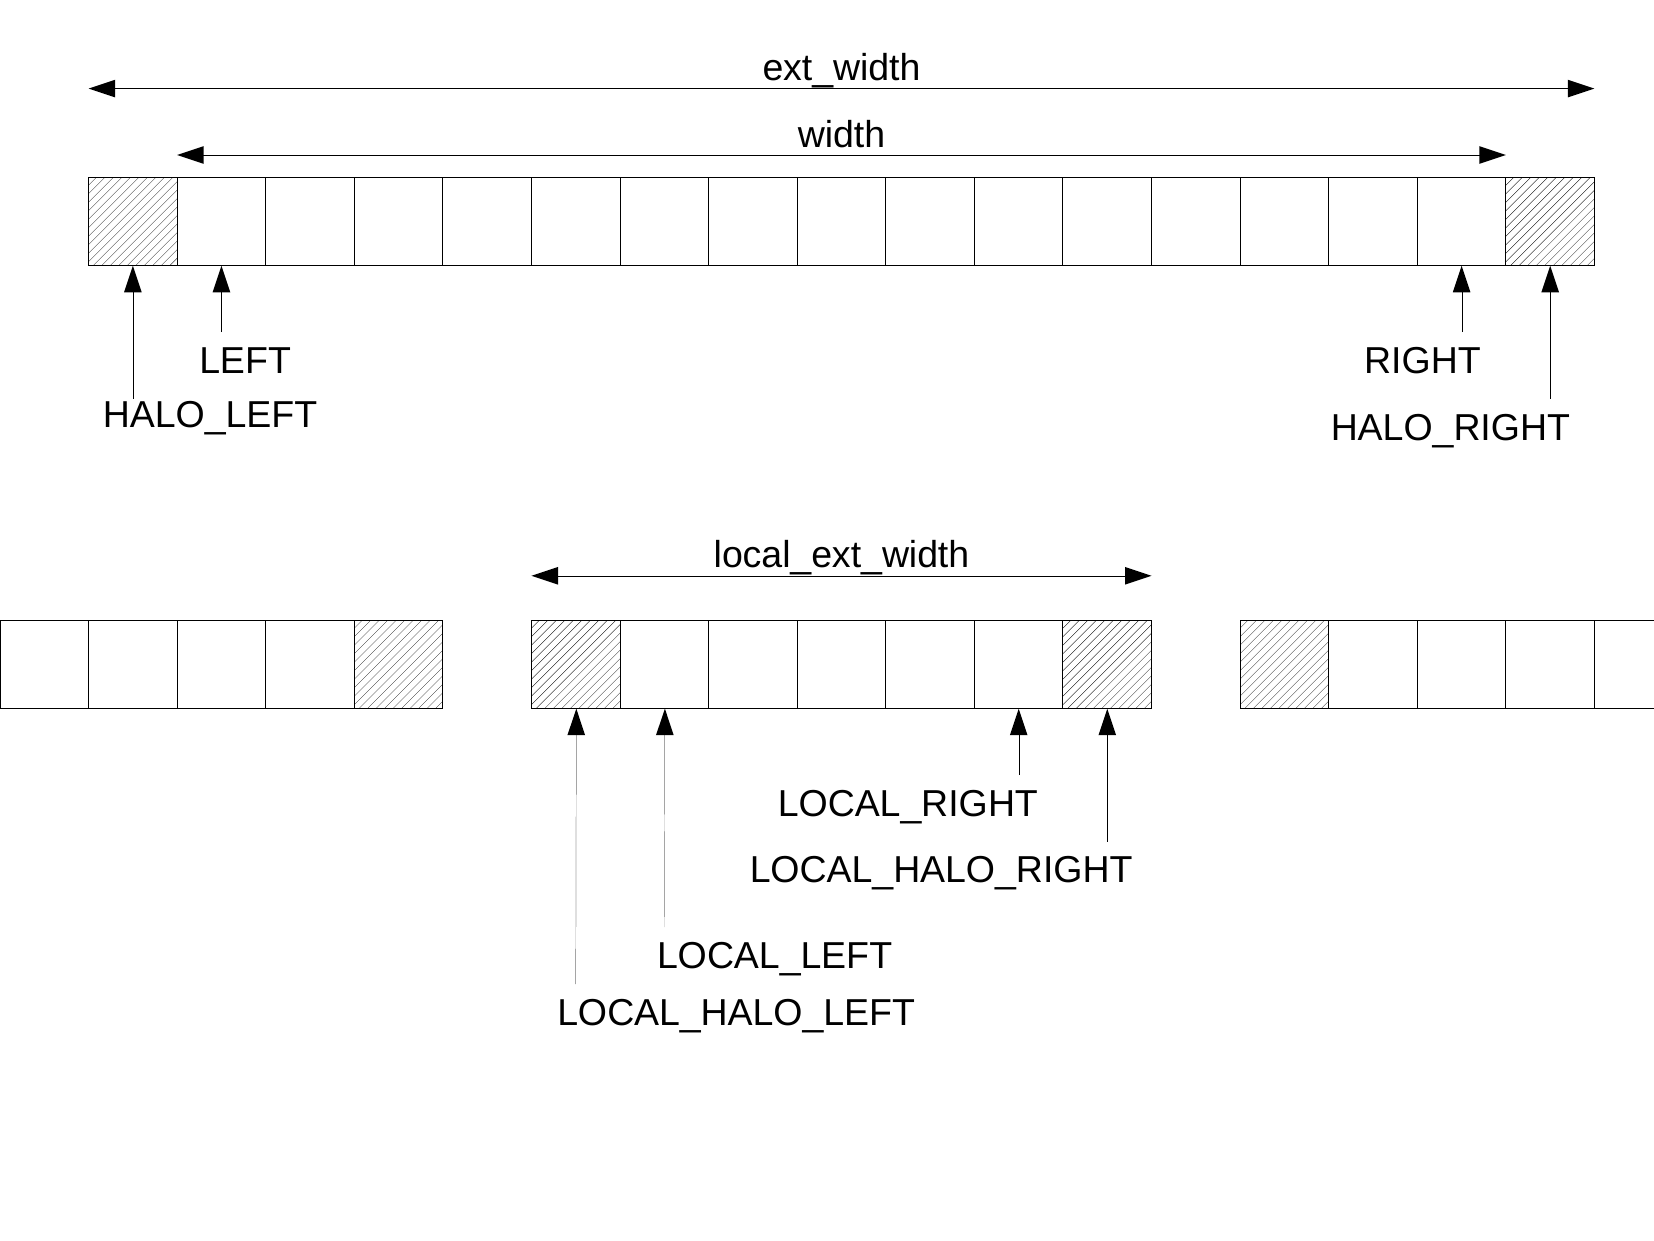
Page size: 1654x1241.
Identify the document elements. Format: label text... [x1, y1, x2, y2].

text_box LOCAL_HALO_RIGHT [730, 841, 1152, 899]
text_box LEFT [184, 332, 306, 389]
text_box RIGHT [1344, 332, 1501, 398]
text_box [1240, 620, 1654, 709]
text_box HALO_RIGHT [1306, 398, 1595, 456]
text_box [88, 177, 1595, 266]
text_box LOCAL_LEFT [642, 927, 908, 985]
text_box [0, 620, 443, 709]
text_box LOCAL_HALO_LEFT [542, 984, 931, 1041]
text_box HALO_LEFT [88, 386, 333, 443]
text_box LOCAL_RIGHT [752, 775, 1063, 832]
text_box [531, 620, 1152, 709]
